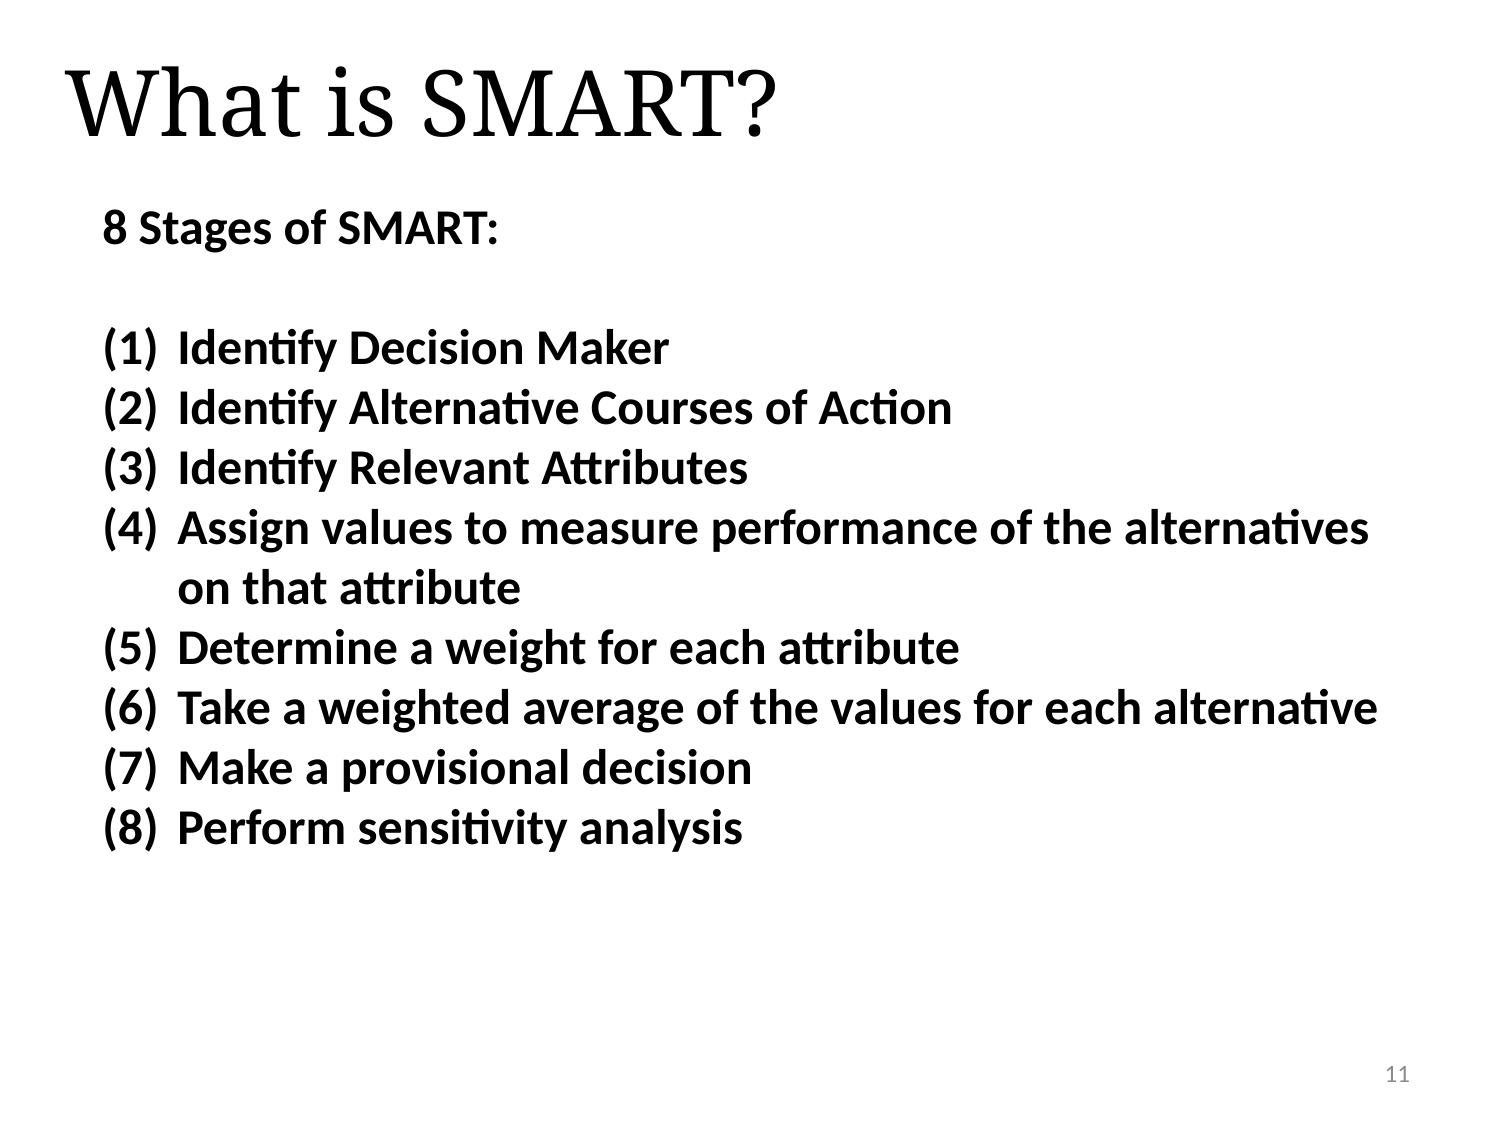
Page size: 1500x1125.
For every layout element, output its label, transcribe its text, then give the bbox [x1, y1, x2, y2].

text_box What is SMART? [49, 37, 1110, 163]
text_box 8 Stages of SMART: Identify Decision Maker Identify Alternative Courses of Action Identify Relevant Attributes Assign values to measure performance of the alternatives on that attribute Determine a weight for each attribute Take a weighted average of the values for each alternative Make a provisional decision Perform sensitivity analysis [87, 187, 1413, 923]
slide_number <number> [1074, 1042, 1425, 1103]
